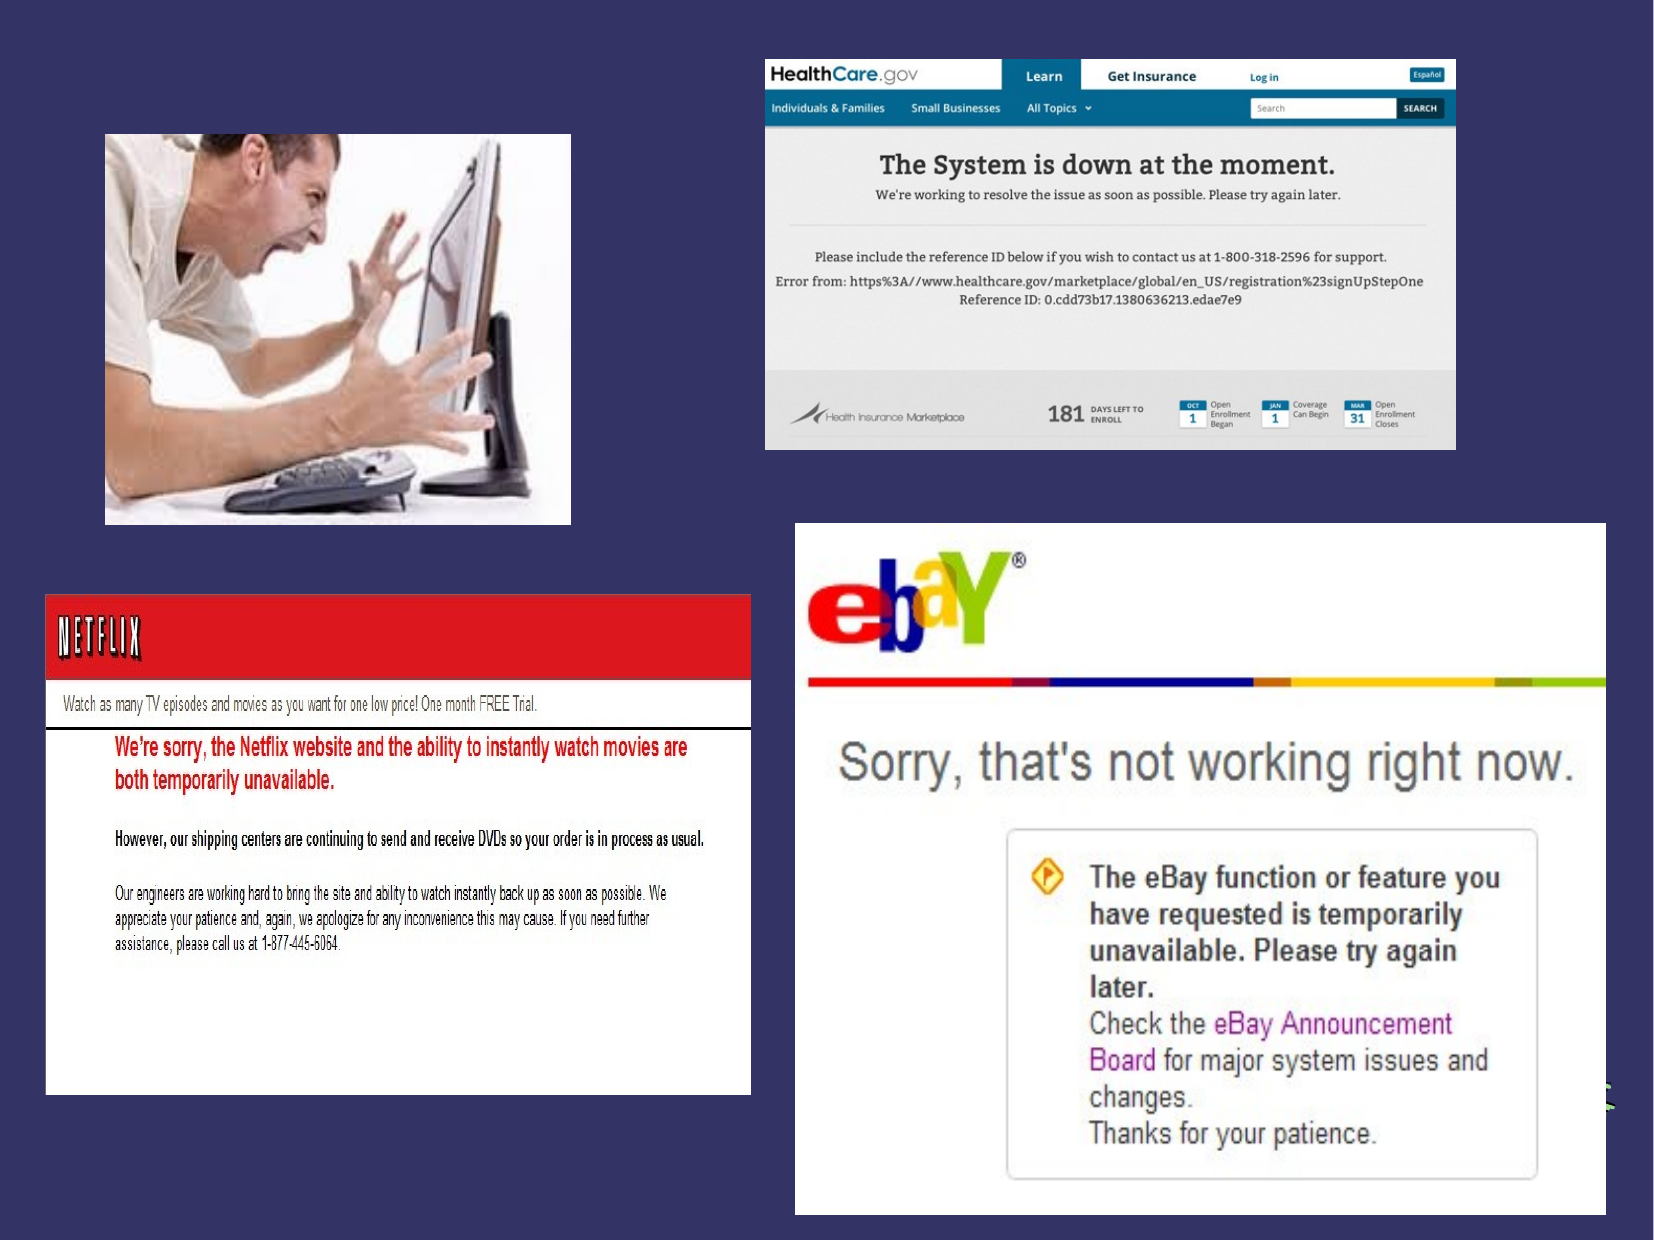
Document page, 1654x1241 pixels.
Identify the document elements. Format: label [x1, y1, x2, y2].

picture [1027, 103, 1076, 114]
picture [765, 125, 1456, 451]
picture [45, 594, 751, 1096]
picture [843, 104, 885, 112]
picture [832, 104, 839, 113]
picture [1081, 59, 1456, 90]
picture [771, 104, 827, 113]
picture [912, 104, 940, 112]
picture [1027, 72, 1062, 82]
picture [942, 104, 1000, 113]
picture [795, 523, 1606, 1216]
picture [765, 59, 1002, 91]
picture [105, 134, 571, 526]
picture [1250, 97, 1439, 120]
